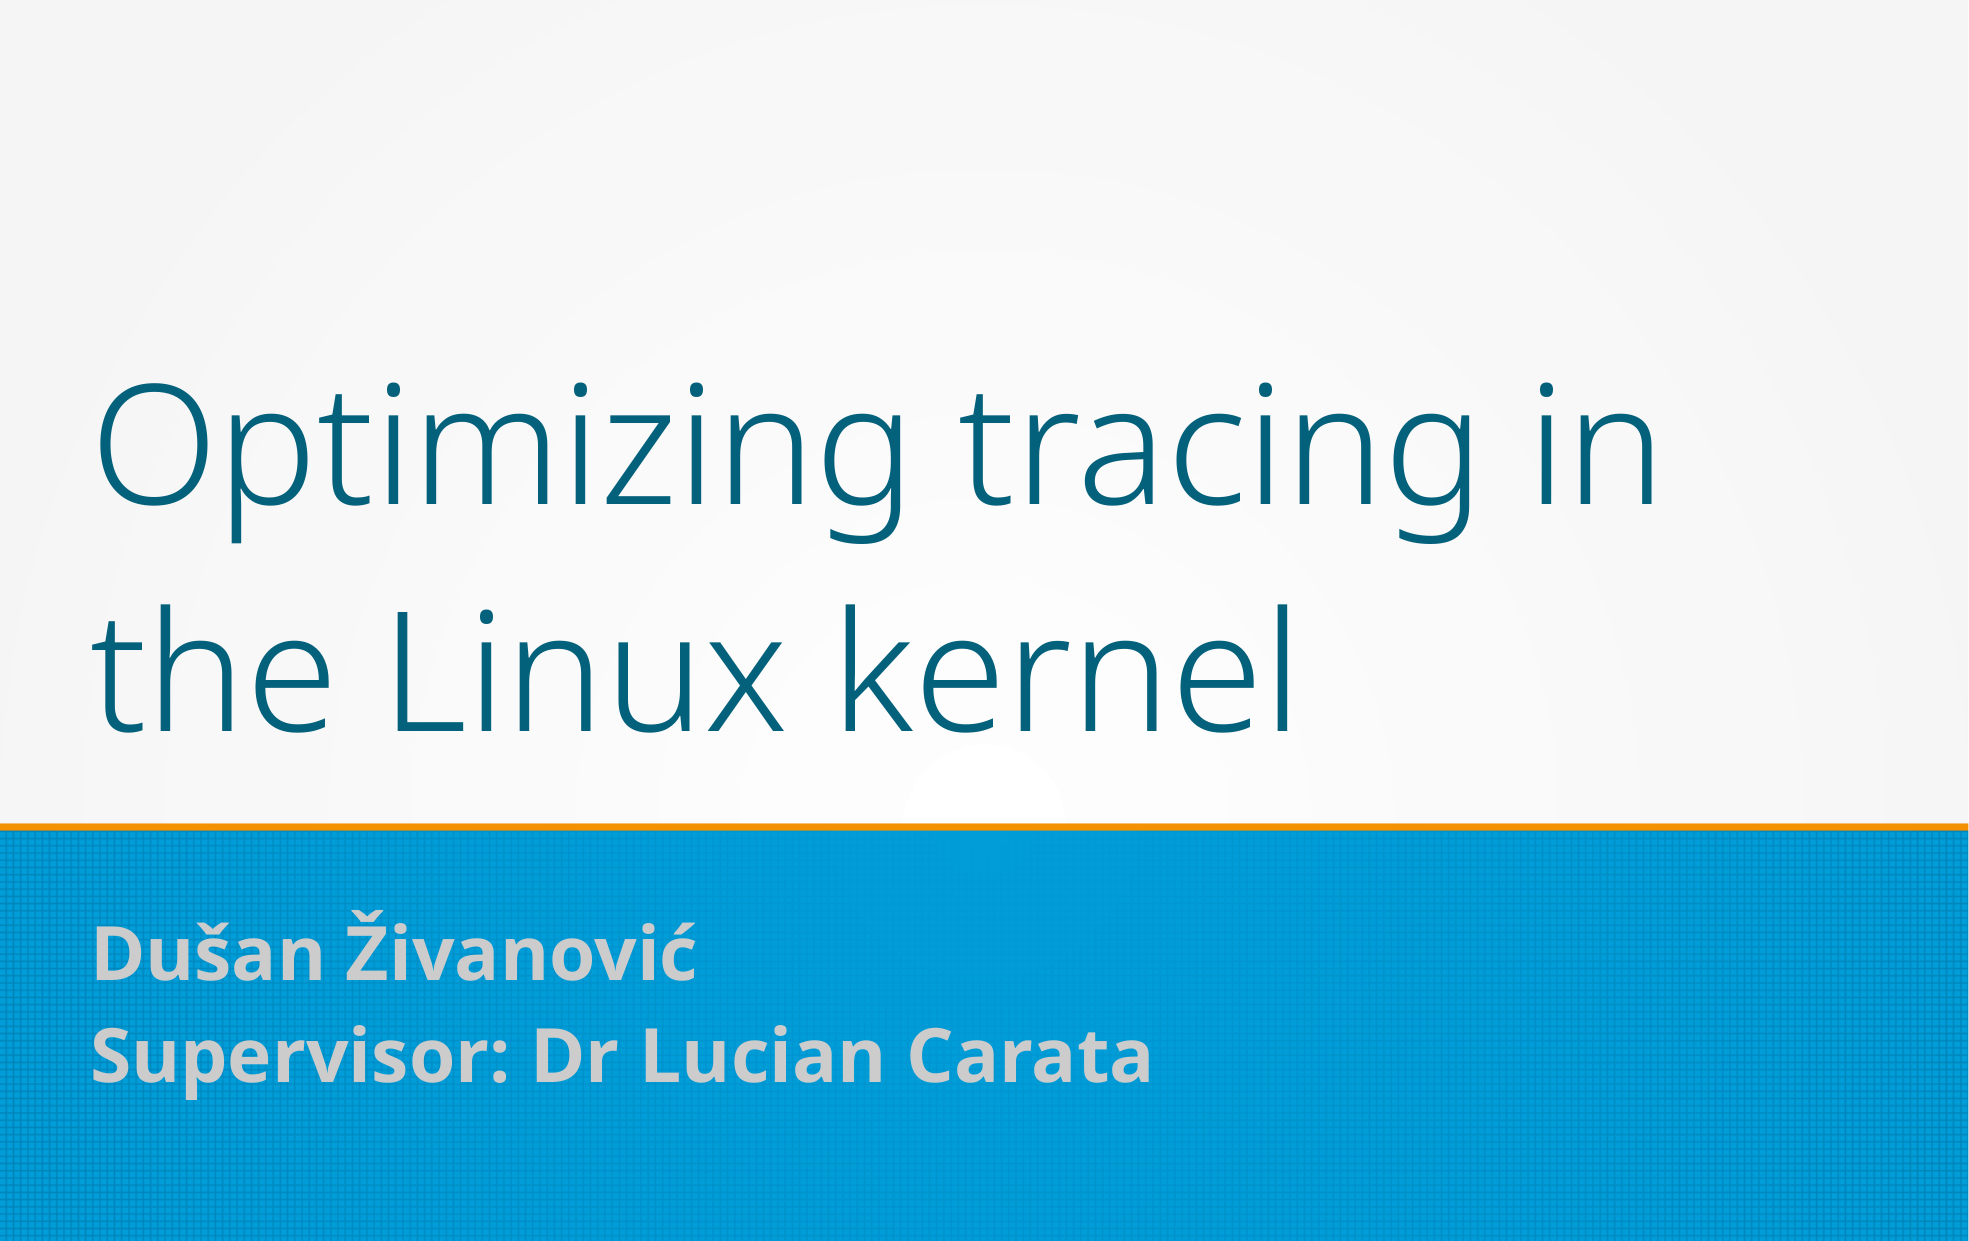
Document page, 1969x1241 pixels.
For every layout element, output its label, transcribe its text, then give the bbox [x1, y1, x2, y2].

picture [0, 0, 1969, 830]
subtitle Dušan Živanović Supervisor: Dr Lucian Carata [90, 900, 1861, 1155]
title Optimizing tracing in the Linux kernel [90, 49, 1862, 781]
